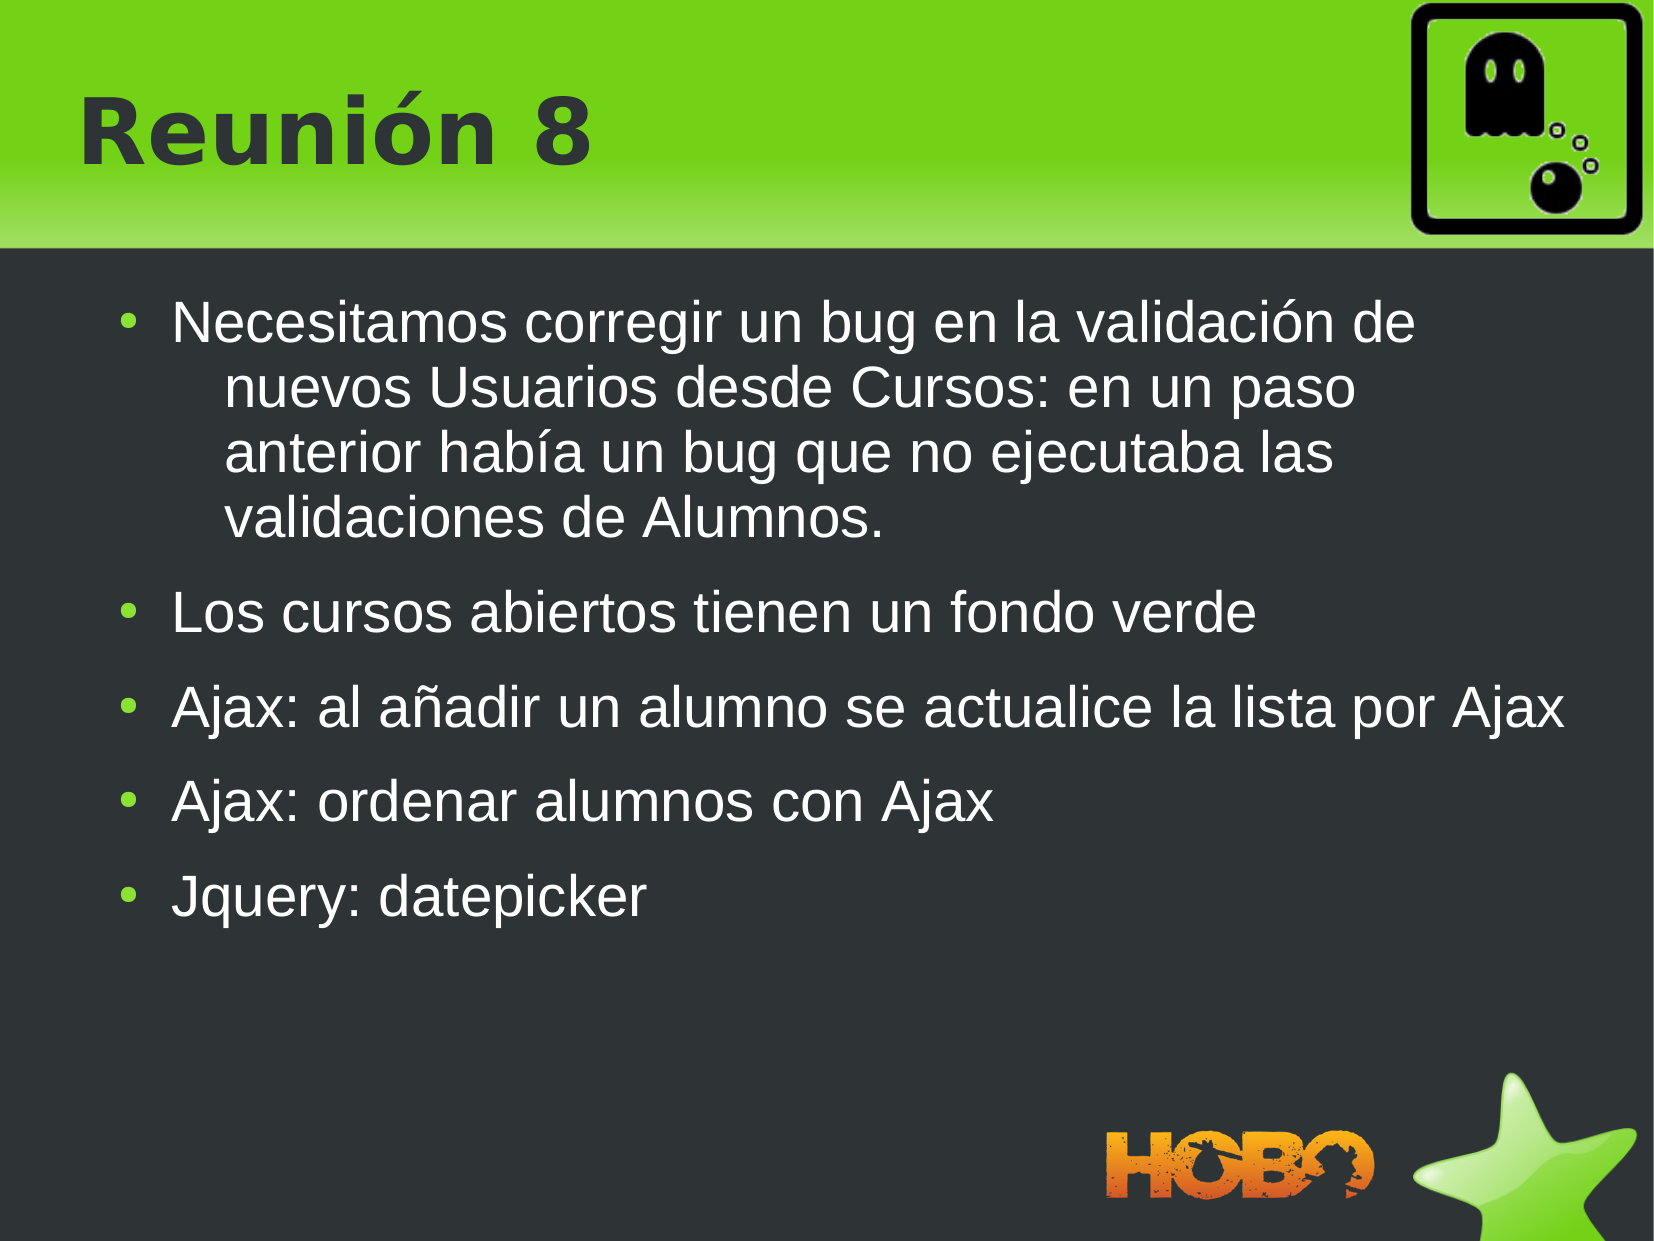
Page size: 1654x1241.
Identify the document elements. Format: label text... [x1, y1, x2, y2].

picture [0, 0, 1654, 1241]
list Necesitamos corregir un bug en la validación de nuevos Usuarios desde Cursos: en un paso anterior había un bug que no ejecutaba las validaciones de Alumnos. Los cursos abiertos tienen un fondo verde Ajax: al añadir un alumno se actualice la lista por Ajax Ajax: ordenar alumnos con Ajax Jquery: datepicker [82, 290, 1571, 1109]
title Reunión 8 [76, 29, 1565, 237]
